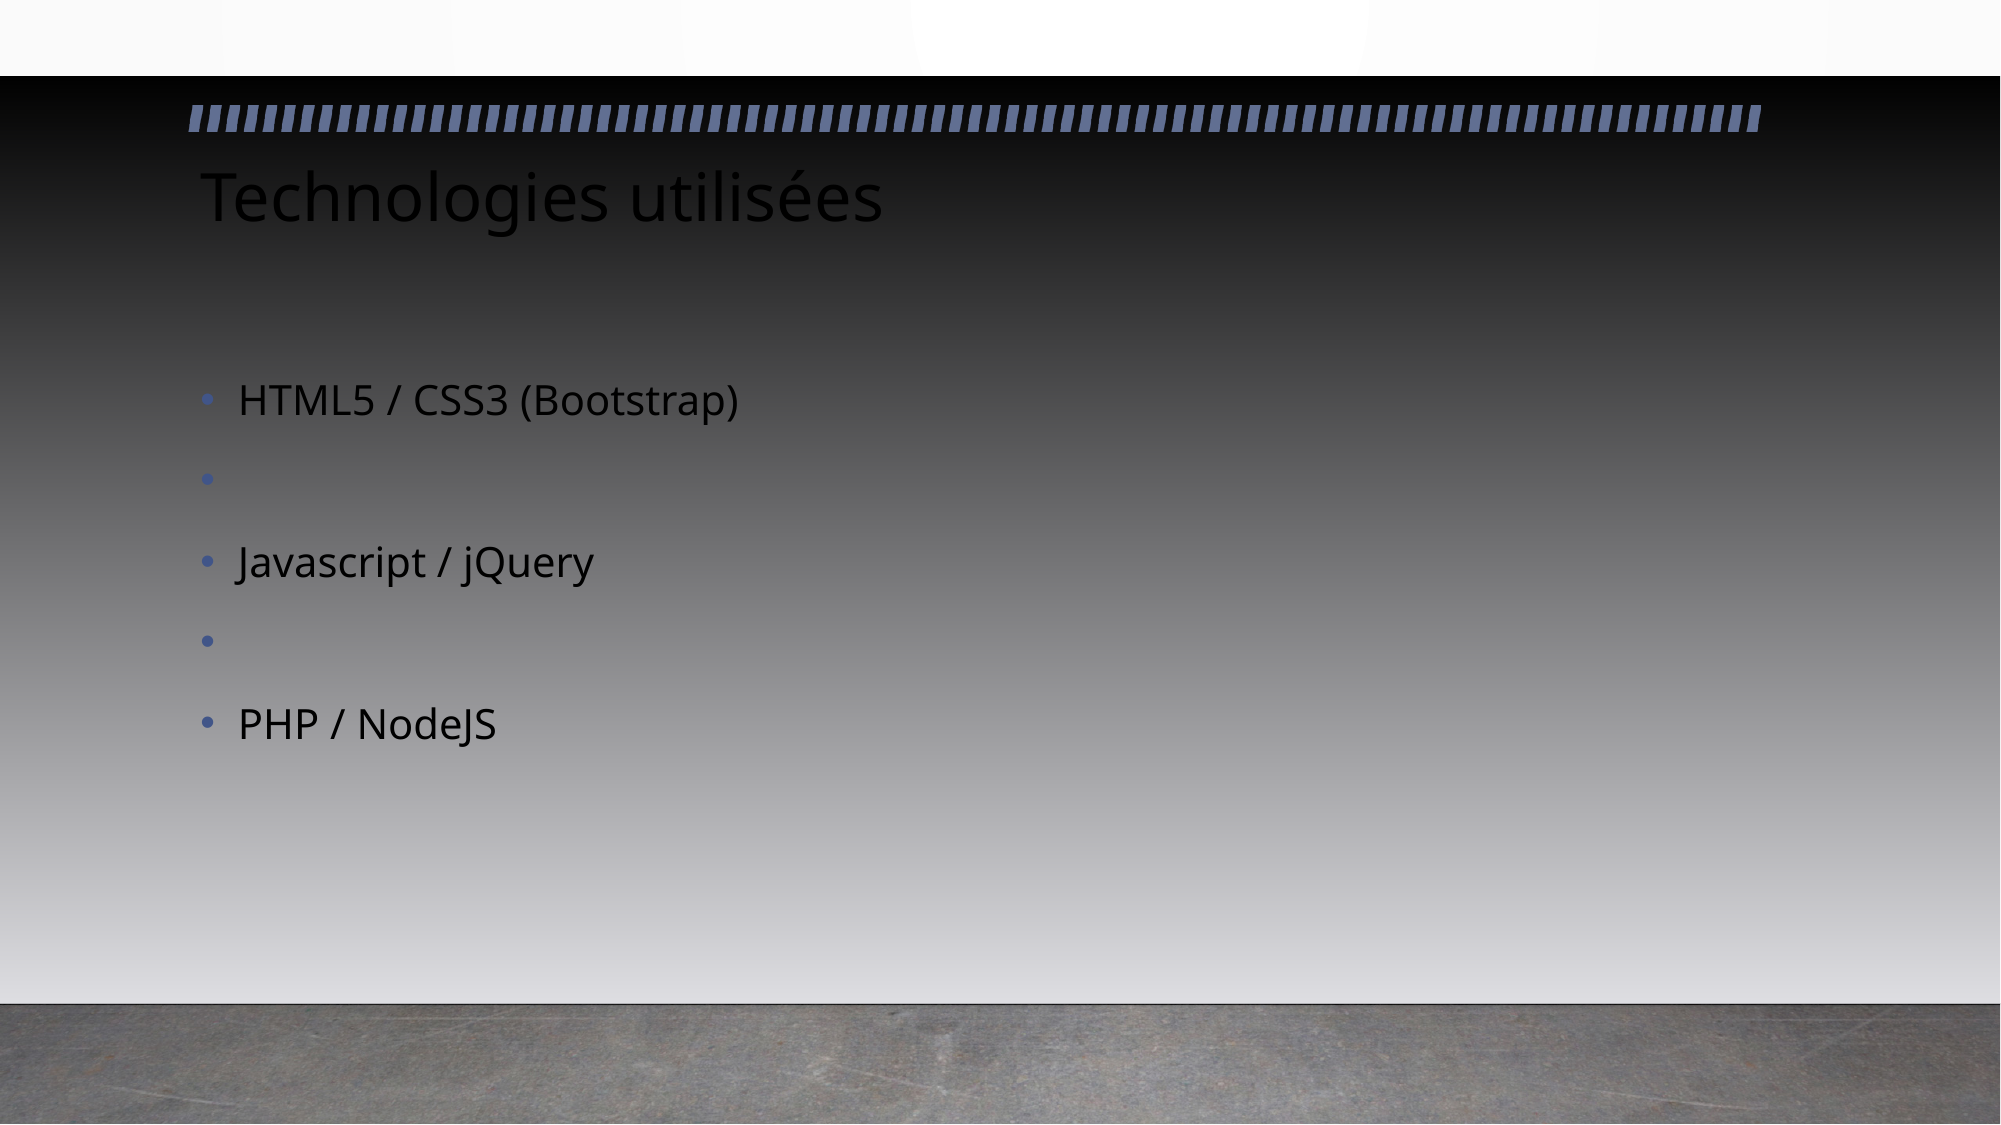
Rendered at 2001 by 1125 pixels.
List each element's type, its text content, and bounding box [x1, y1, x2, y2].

list HTML5 / CSS3 (Bootstrap) Javascript / jQuery PHP / NodeJS [185, 356, 1761, 897]
title Technologies utilisées [185, 156, 1761, 329]
